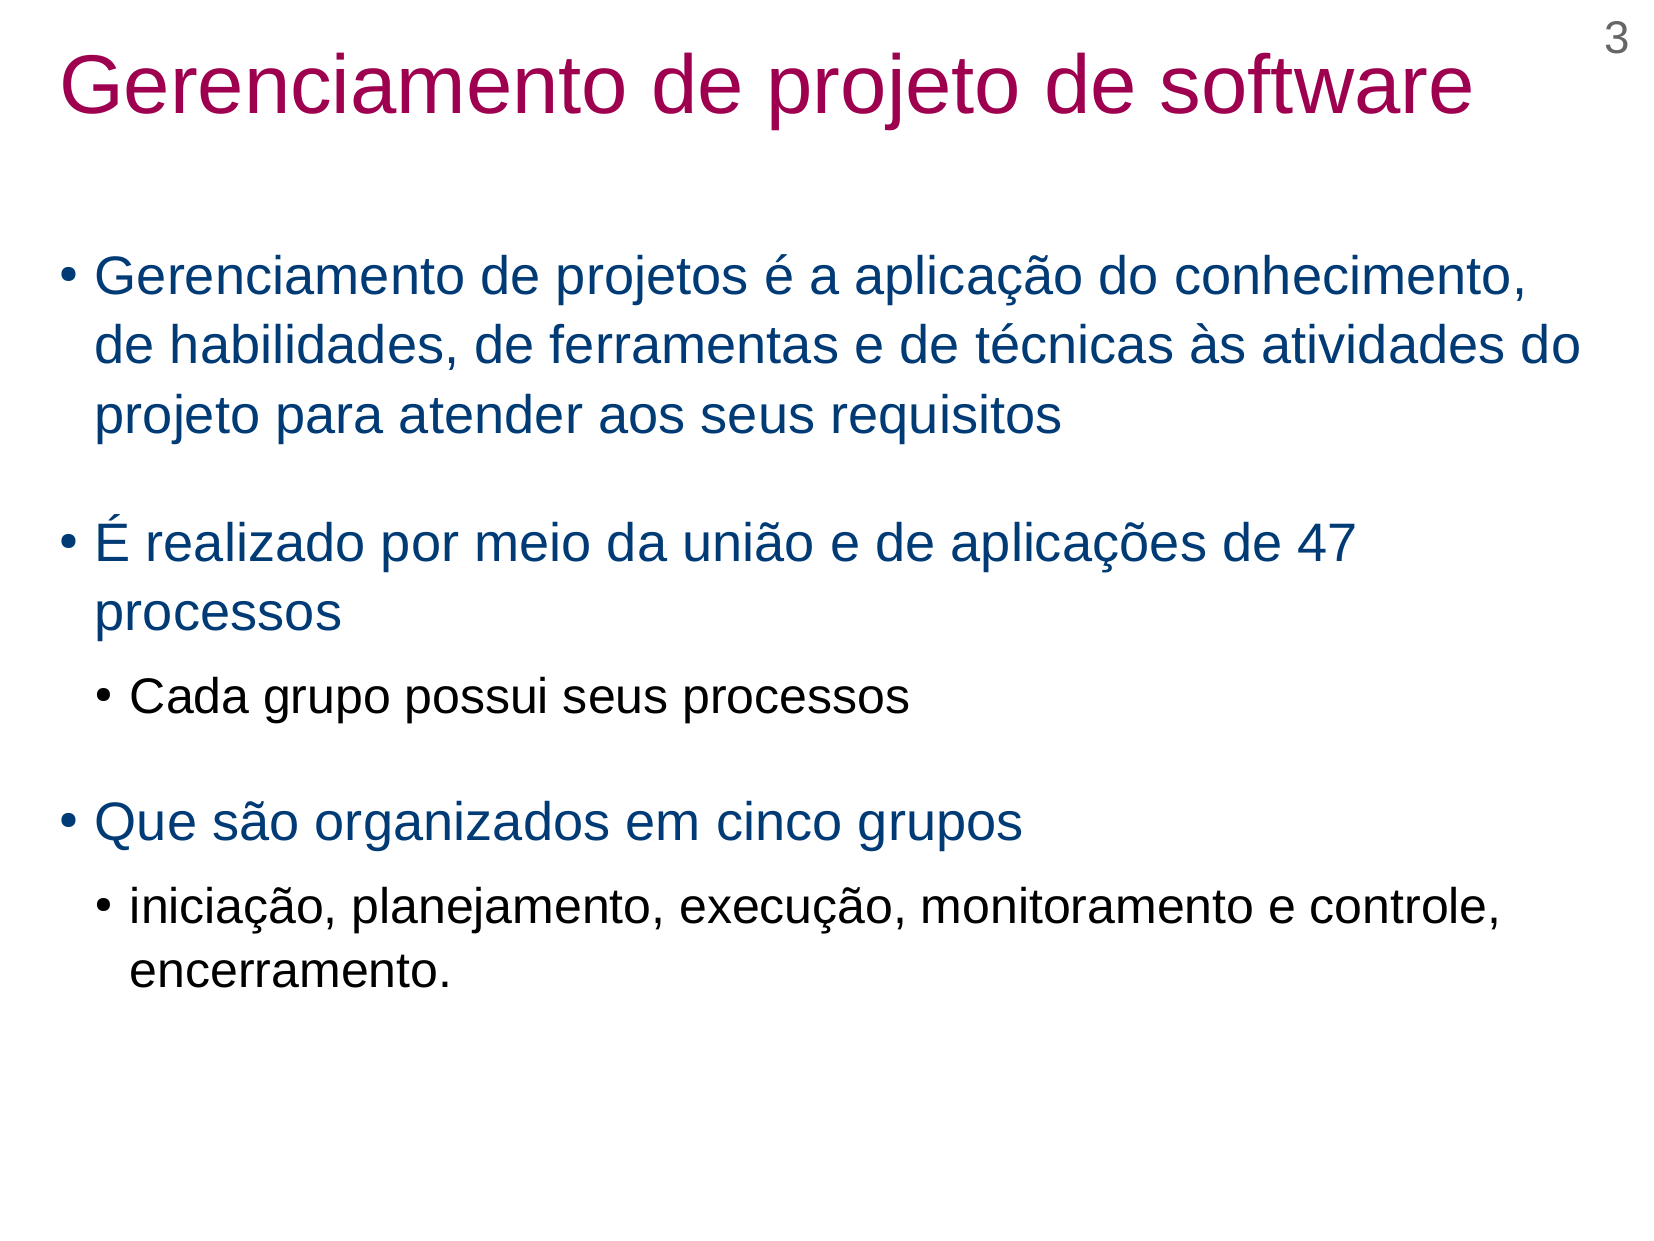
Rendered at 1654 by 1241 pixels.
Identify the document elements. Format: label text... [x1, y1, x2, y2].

list Gerenciamento de projetos é a aplicação do conhecimento, de habilidades, de ferramentas e de técnicas às atividades do projeto para atender aos seus requisitos É realizado por meio da união e de aplicações de 47 processos Cada grupo possui seus processos Que são organizados em cinco grupos iniciação, planejamento, execução, monitoramento e controle, encerramento. [59, 236, 1595, 1211]
title Gerenciamento de projeto de software [59, 29, 1595, 148]
